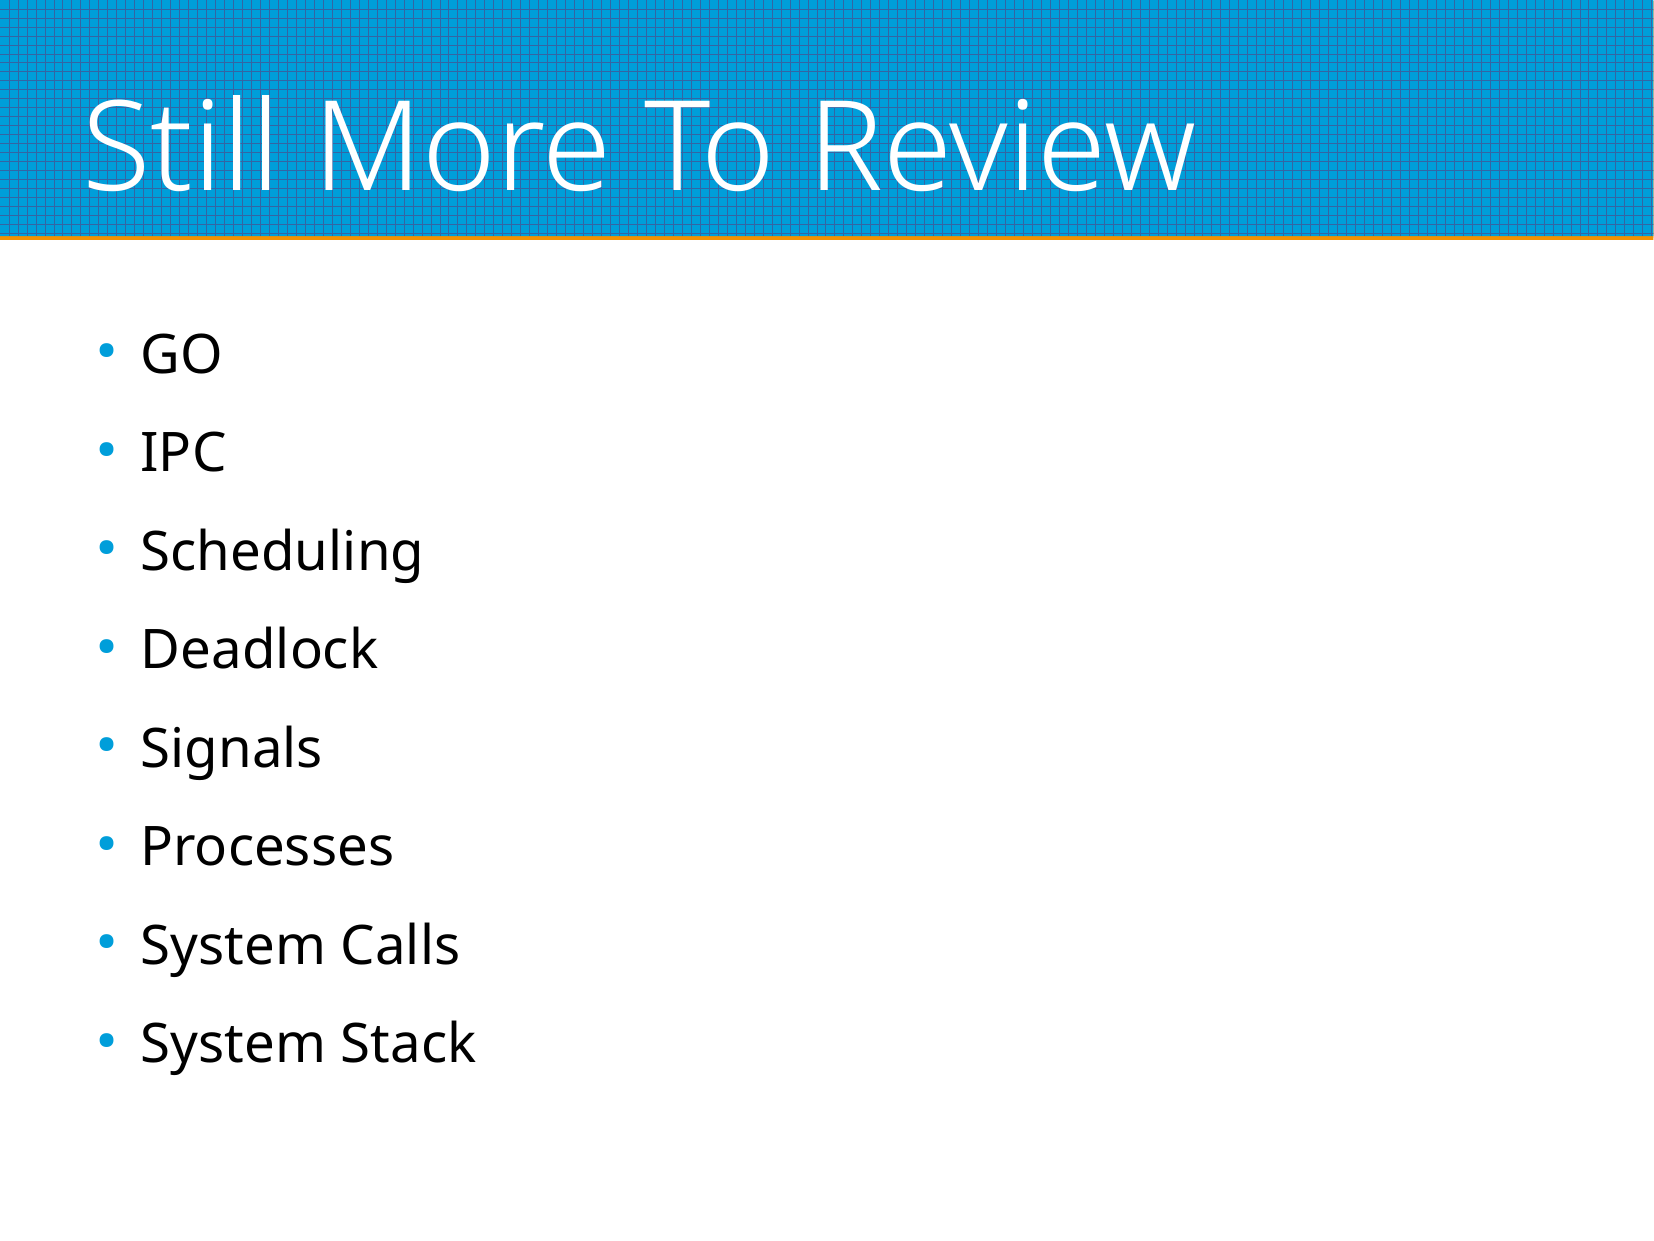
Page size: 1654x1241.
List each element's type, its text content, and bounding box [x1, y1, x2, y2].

list GO IPC Scheduling Deadlock Signals Processes System Calls System Stack [82, 314, 1563, 1081]
title Still More To Review [82, 19, 1571, 227]
